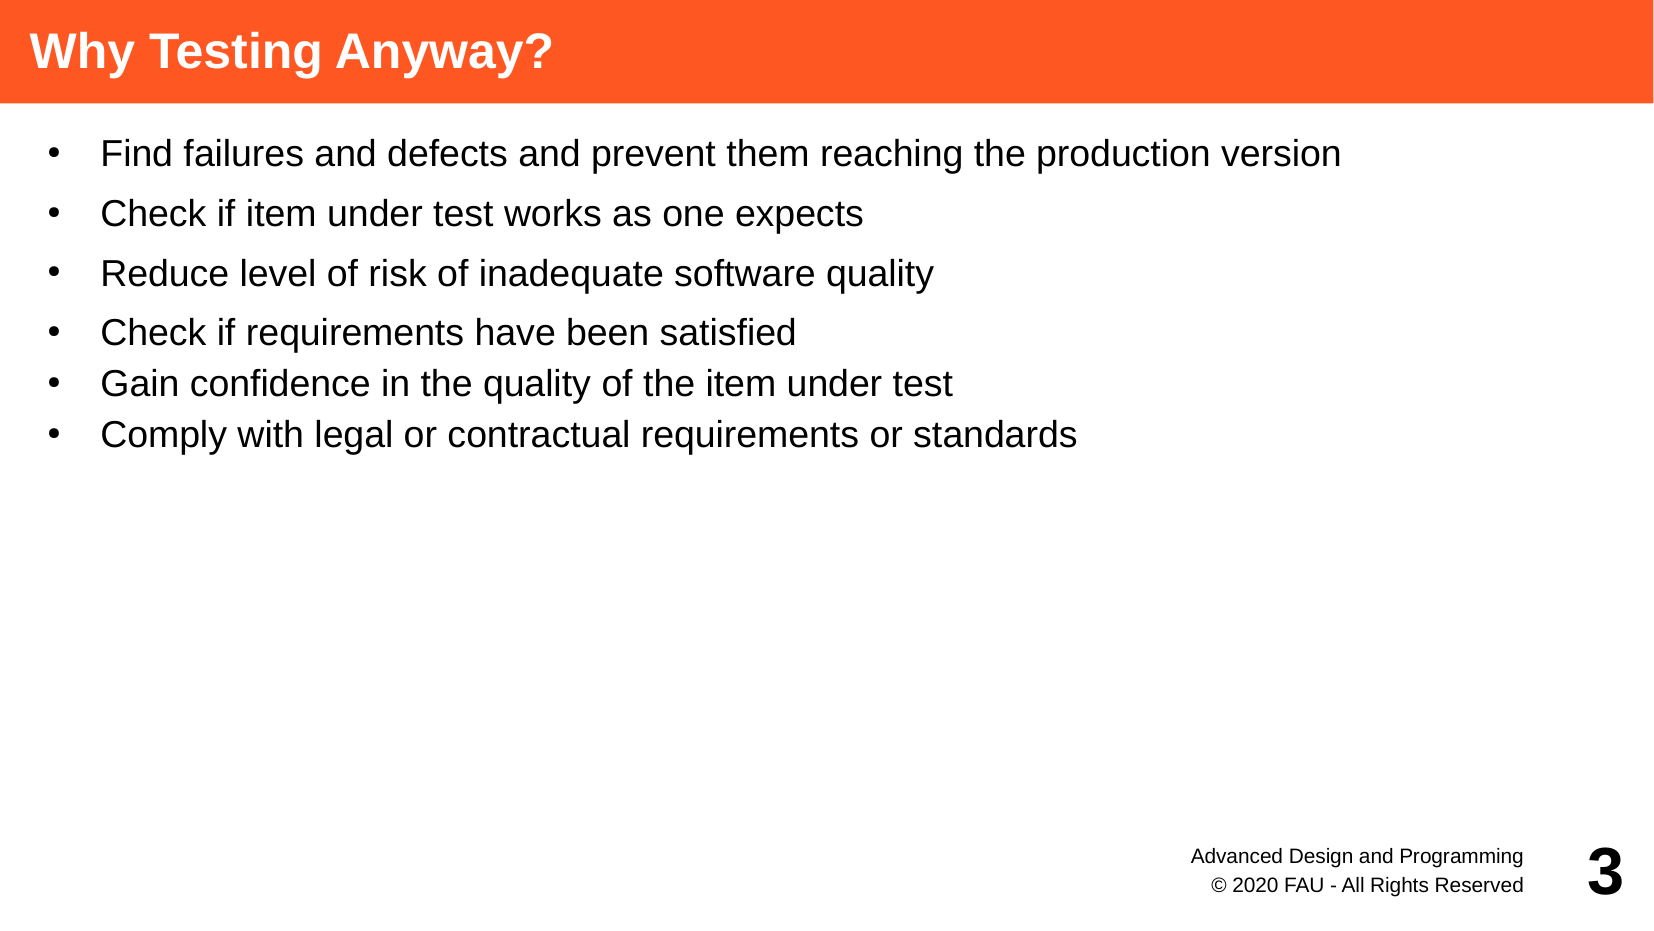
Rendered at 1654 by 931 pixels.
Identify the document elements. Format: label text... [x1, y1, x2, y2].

title Why Testing Anyway? [0, 0, 1654, 104]
list Find failures and defects and prevent them reaching the production version Check if item under test works as one expects Reduce level of risk of inadequate software quality Check if requirements have been satisfied Gain confidence in the quality of the item under test Comply with legal or contractual requirements or standards [29, 132, 1625, 813]
